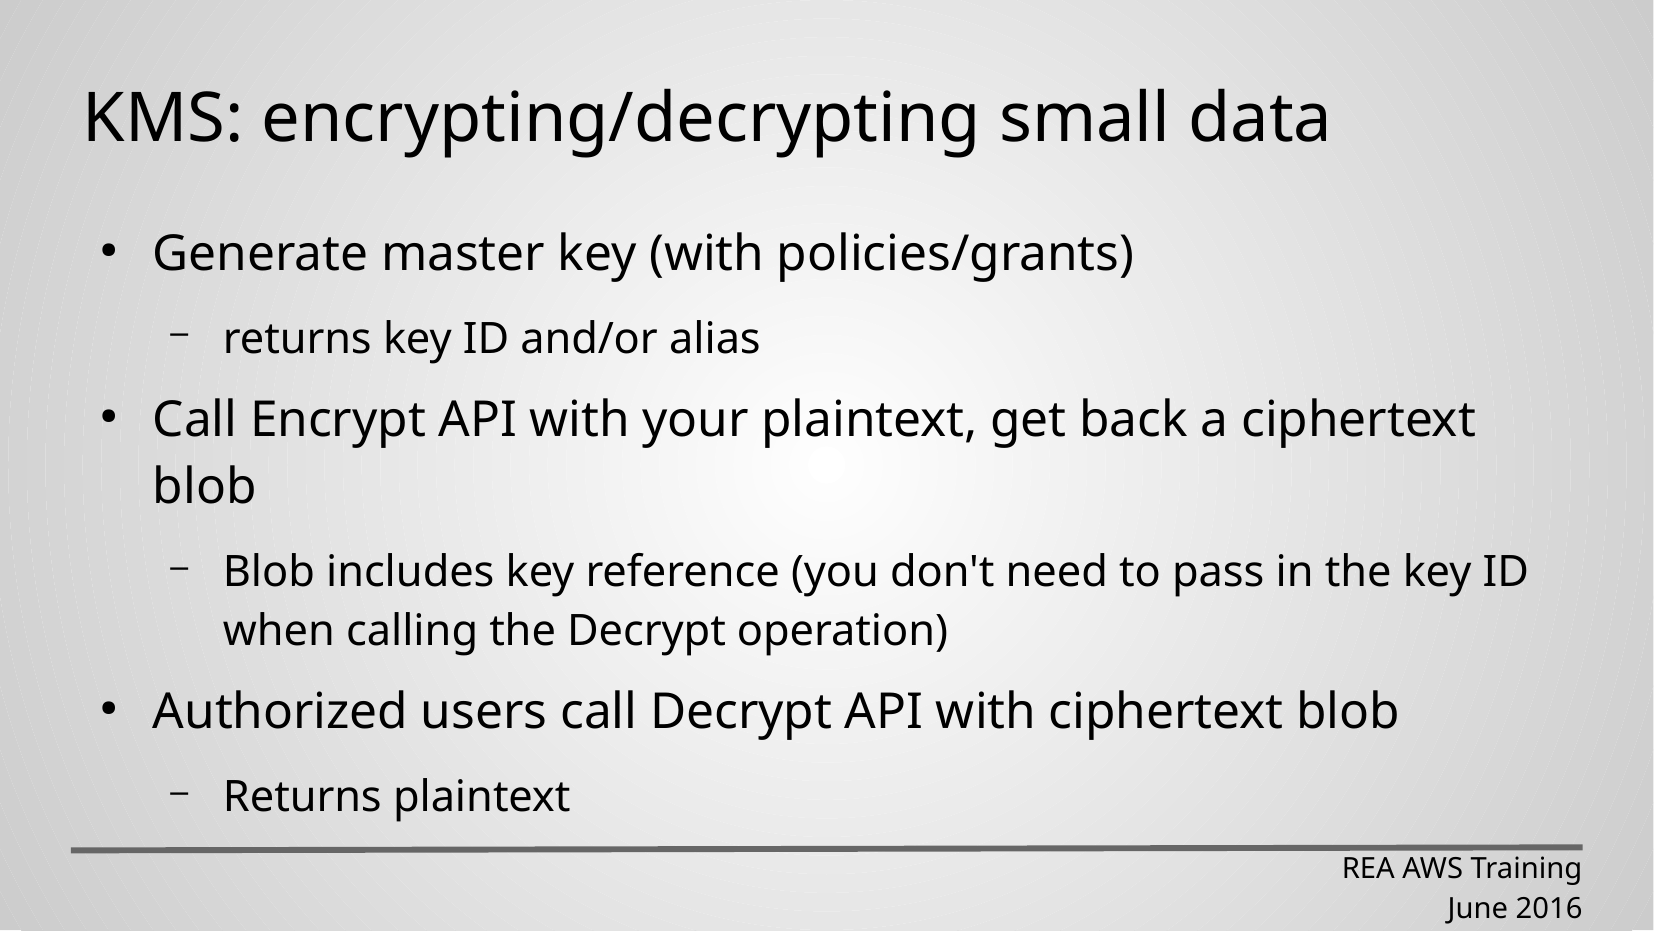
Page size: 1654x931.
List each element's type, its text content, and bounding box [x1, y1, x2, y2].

title KMS: encrypting/decrypting small data [82, 37, 1571, 193]
list Generate master key (with policies/grants) returns key ID and/or alias Call Encrypt API with your plaintext, get back a ciphertext blob Blob includes key reference (you don't need to pass in the key ID when calling the Decrypt operation) Authorized users call Decrypt API with ciphertext blob Returns plaintext [82, 217, 1571, 827]
